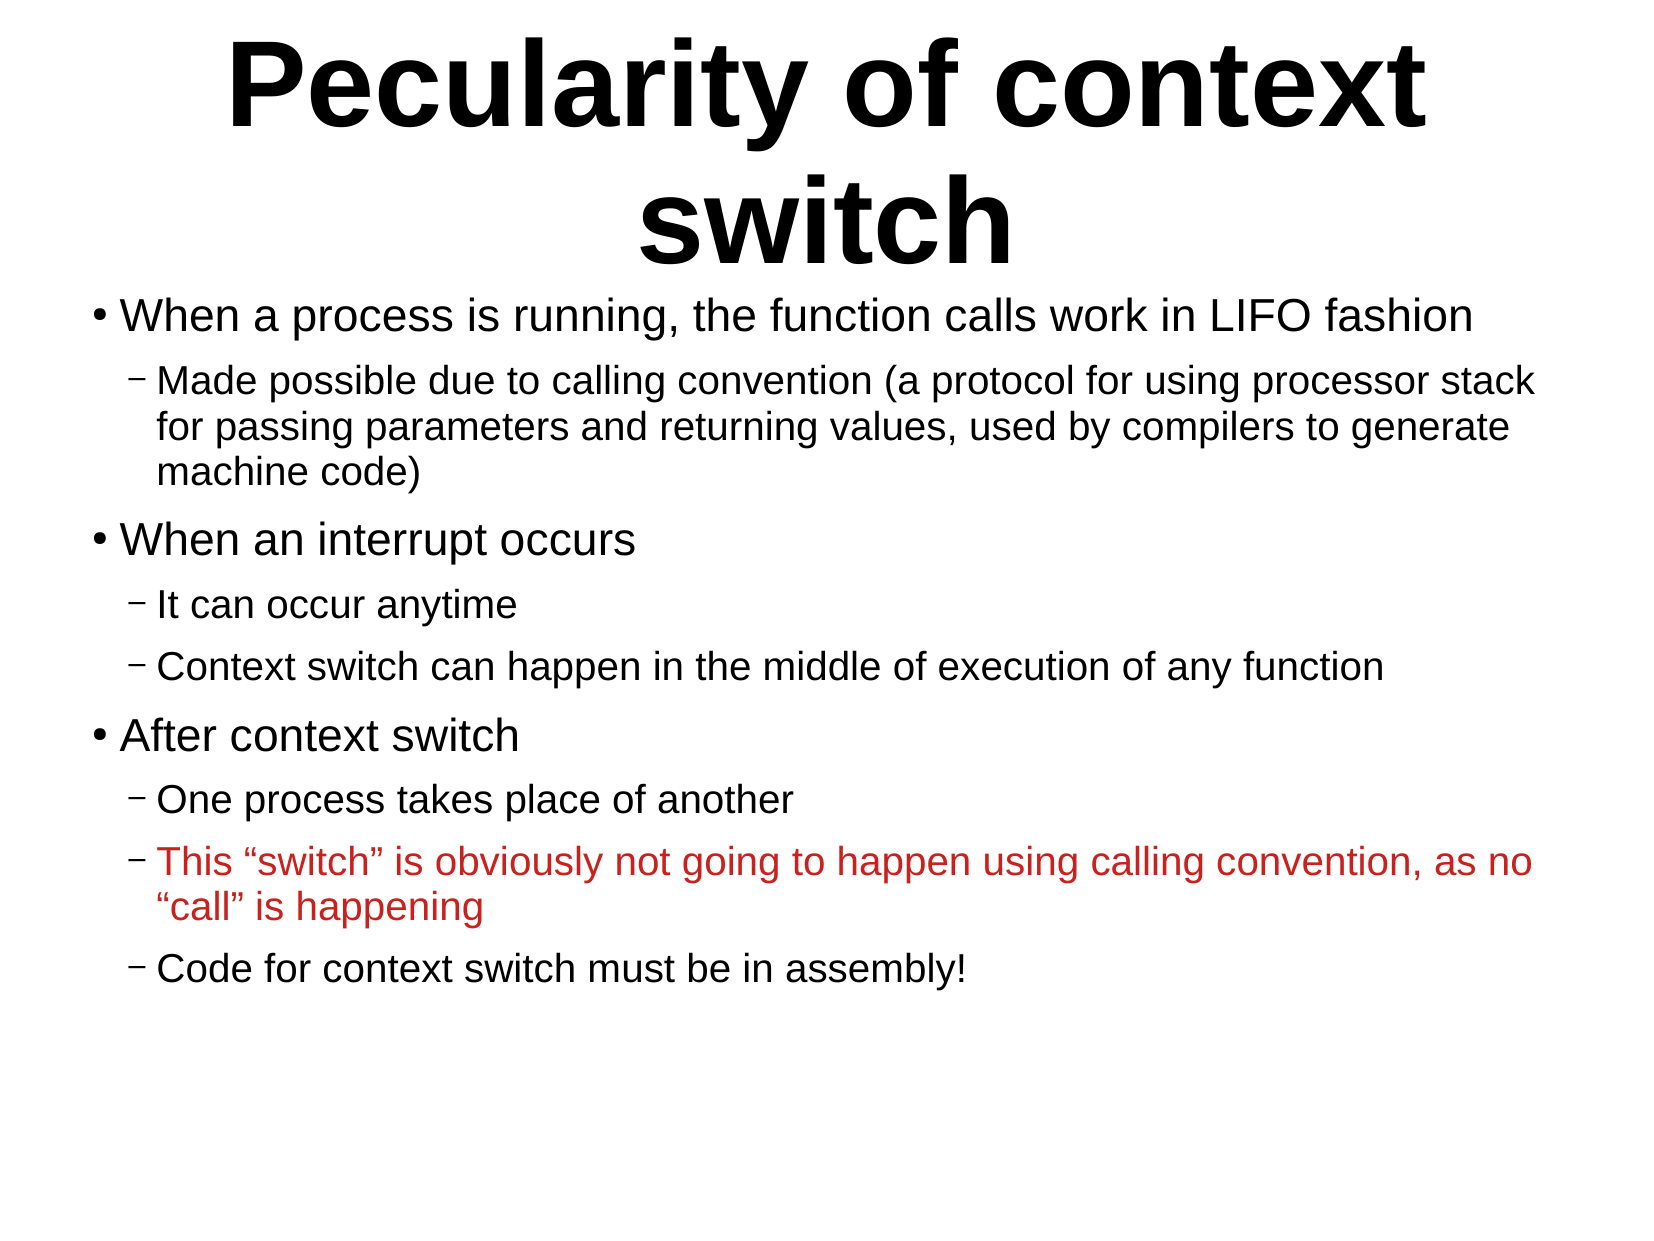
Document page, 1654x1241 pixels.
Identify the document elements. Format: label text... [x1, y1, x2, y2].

title Pecularity of context switch [82, 16, 1571, 290]
list When a process is running, the function calls work in LIFO fashion Made possible due to calling convention (a protocol for using processor stack for passing parameters and returning values, used by compilers to generate machine code) When an interrupt occurs It can occur anytime Context switch can happen in the middle of execution of any function After context switch One process takes place of another This “switch” is obviously not going to happen using calling convention, as no “call” is happening Code for context switch must be in assembly! [82, 290, 1571, 1010]
